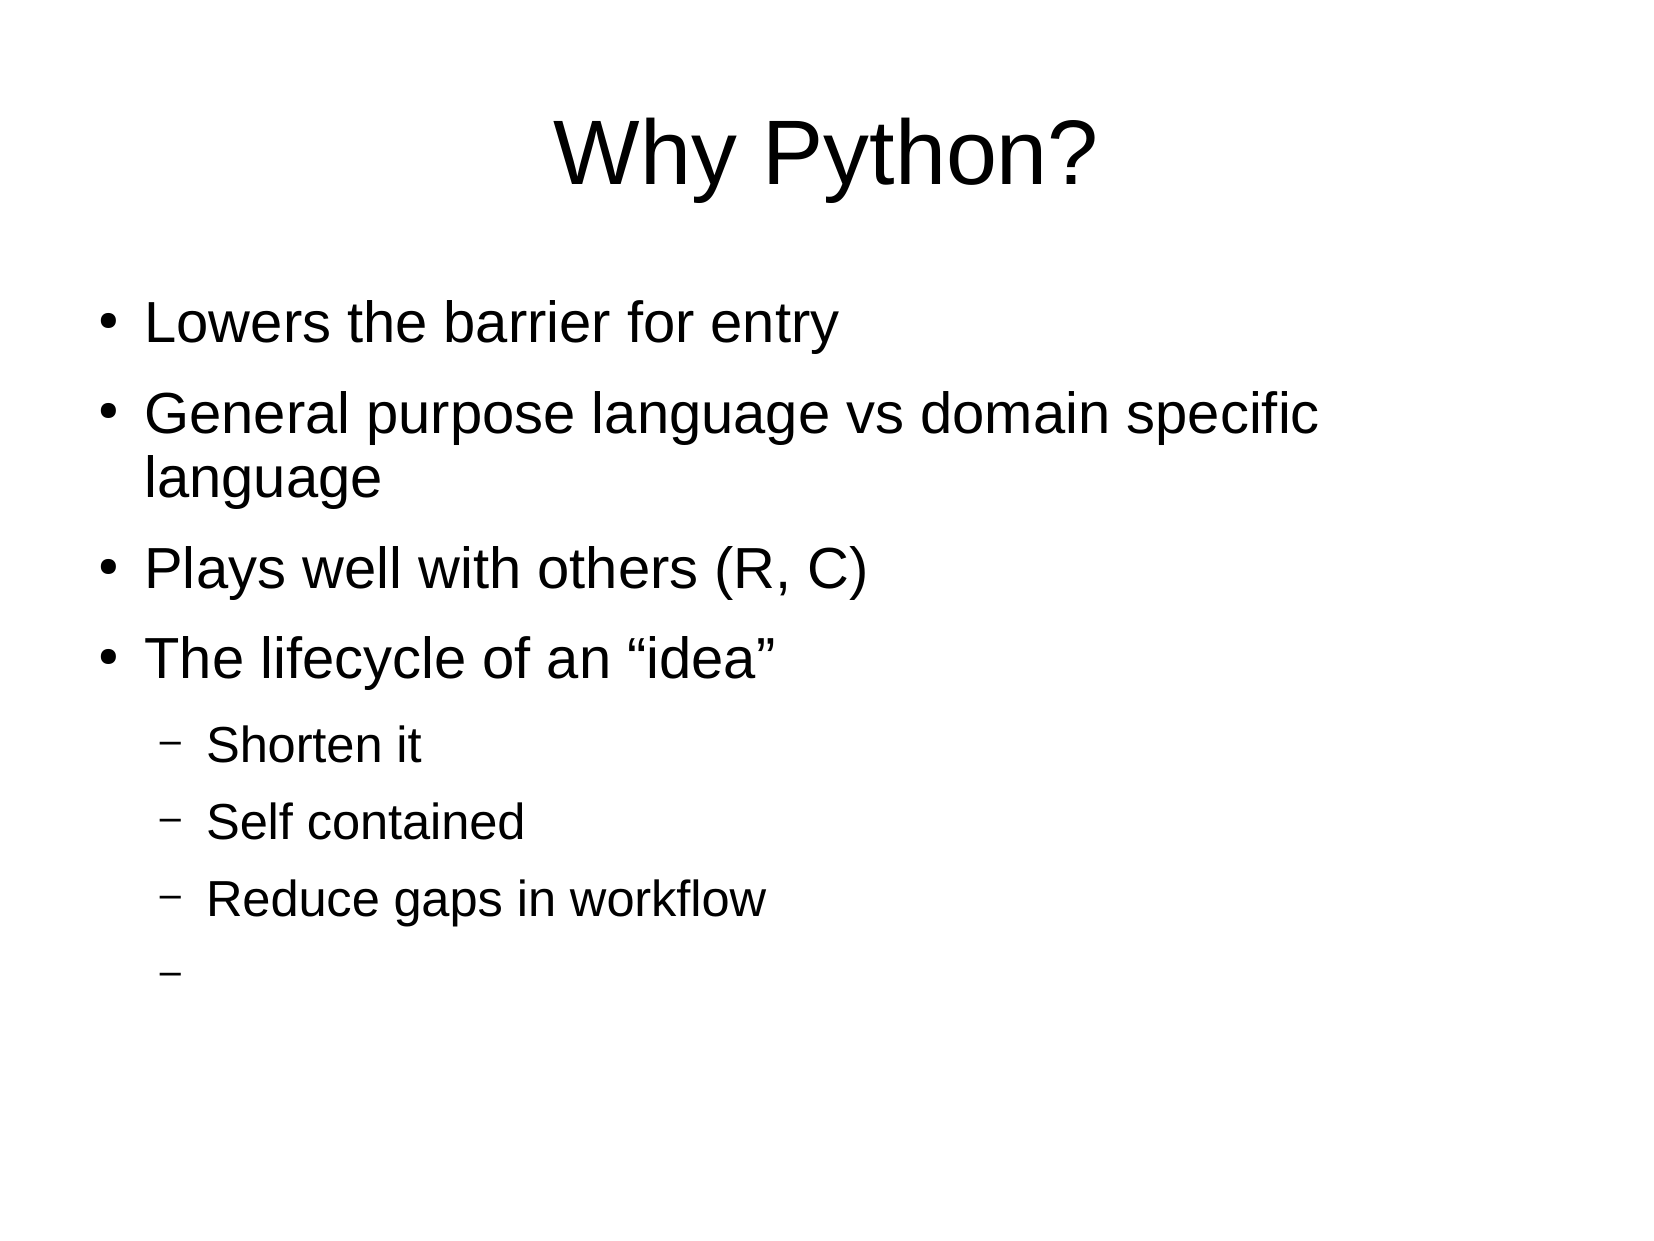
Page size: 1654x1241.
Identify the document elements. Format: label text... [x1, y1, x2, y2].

title Why Python? [82, 49, 1571, 257]
list Lowers the barrier for entry General purpose language vs domain specific language Plays well with others (R, C) The lifecycle of an “idea” Shorten it Self contained Reduce gaps in workflow [82, 290, 1571, 1010]
